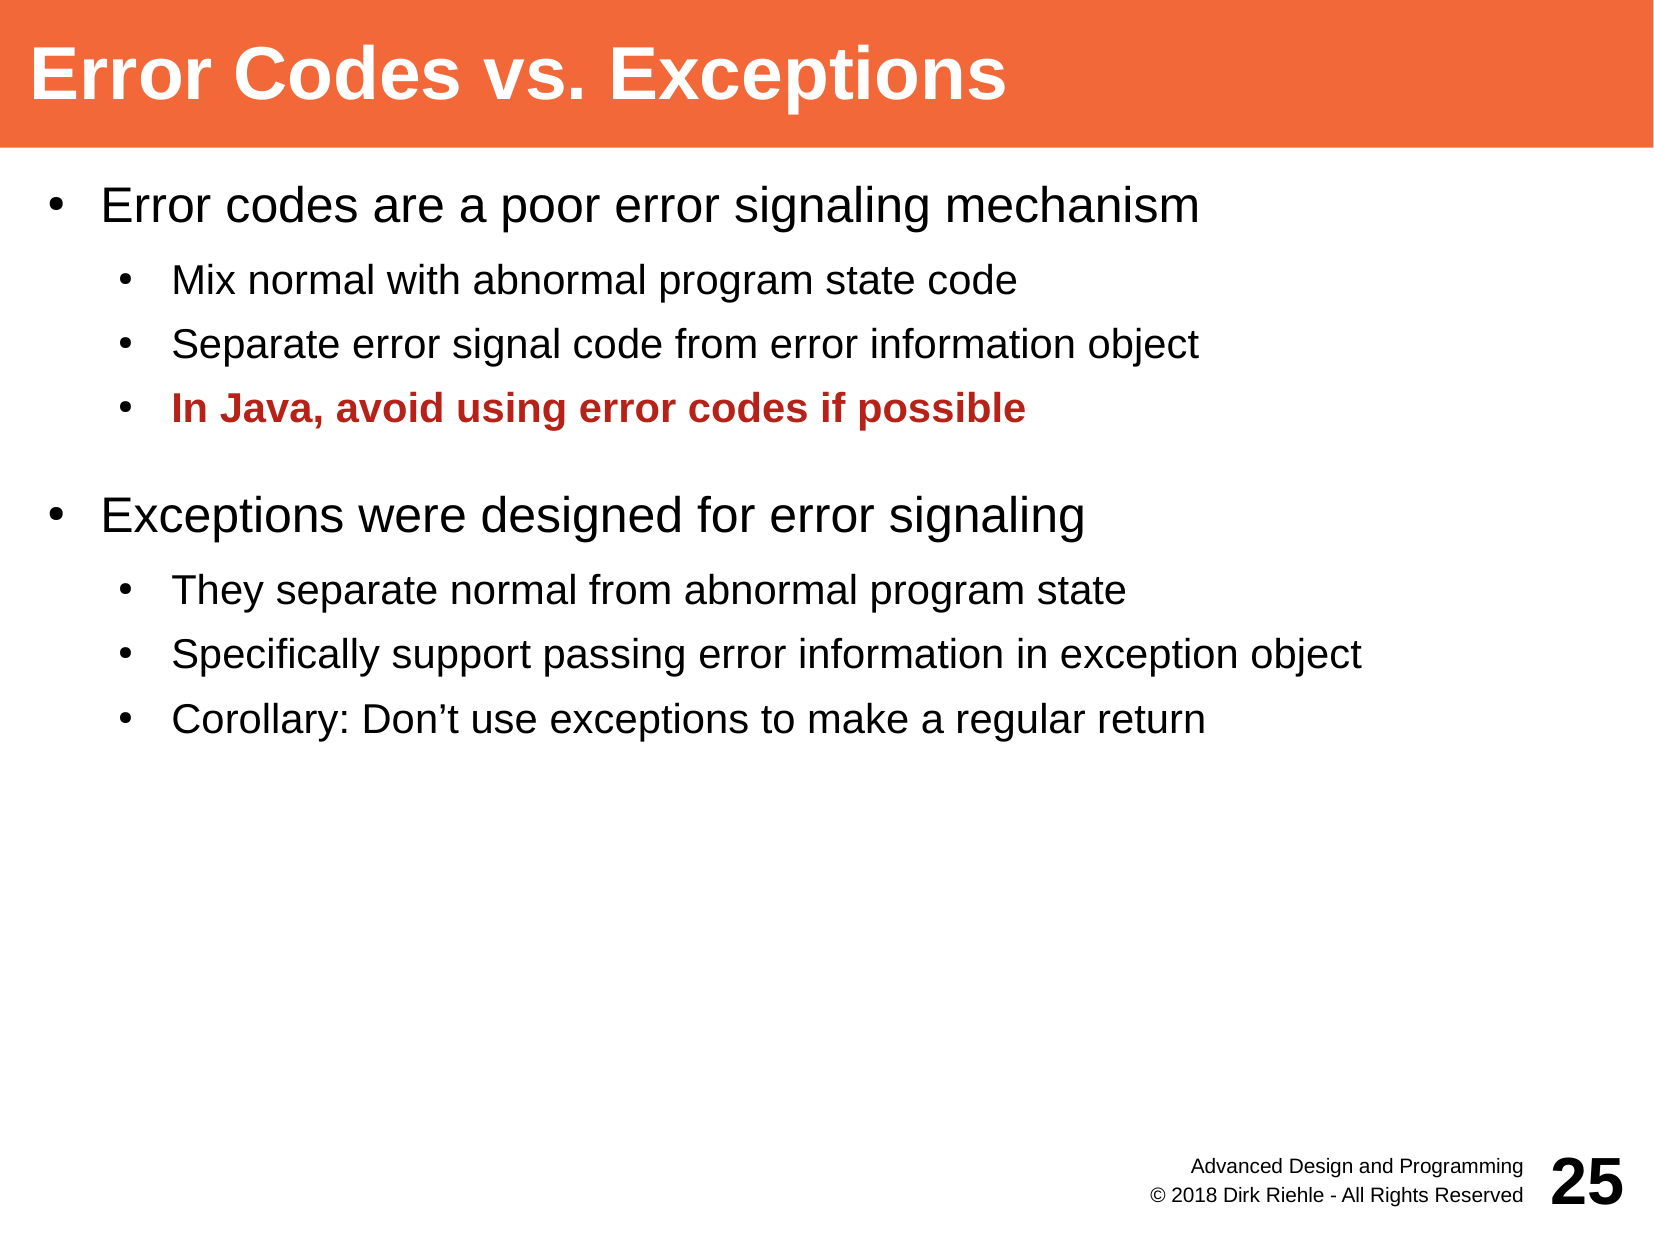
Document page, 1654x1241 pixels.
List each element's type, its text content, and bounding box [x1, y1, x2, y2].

list Error codes are a poor error signaling mechanism Mix normal with abnormal program state code Separate error signal code from error information object In Java, avoid using error codes if possible Exceptions were designed for error signaling They separate normal from abnormal program state Specifically support passing error information in exception object Corollary: Don’t use exceptions to make a regular return [29, 177, 1625, 1063]
title Error Codes vs. Exceptions [0, 0, 1654, 148]
